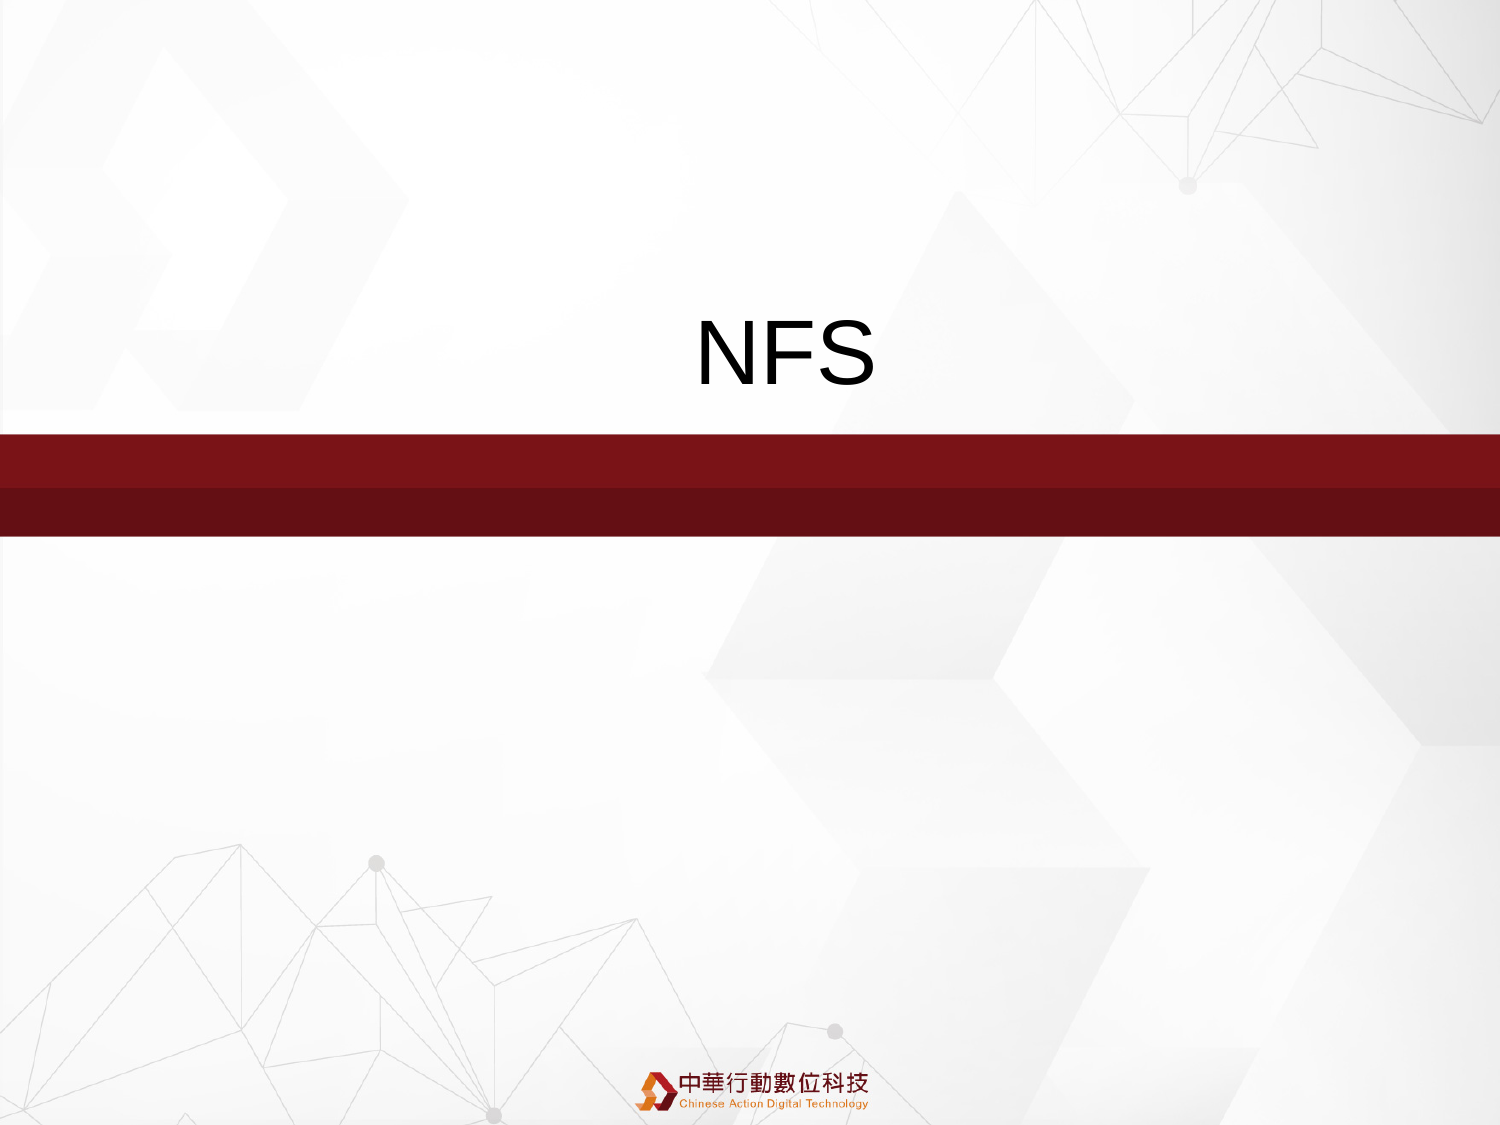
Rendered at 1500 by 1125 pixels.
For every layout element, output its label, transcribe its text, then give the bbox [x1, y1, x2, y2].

title NFS [95, 258, 1446, 447]
picture [0, 0, 1500, 1125]
